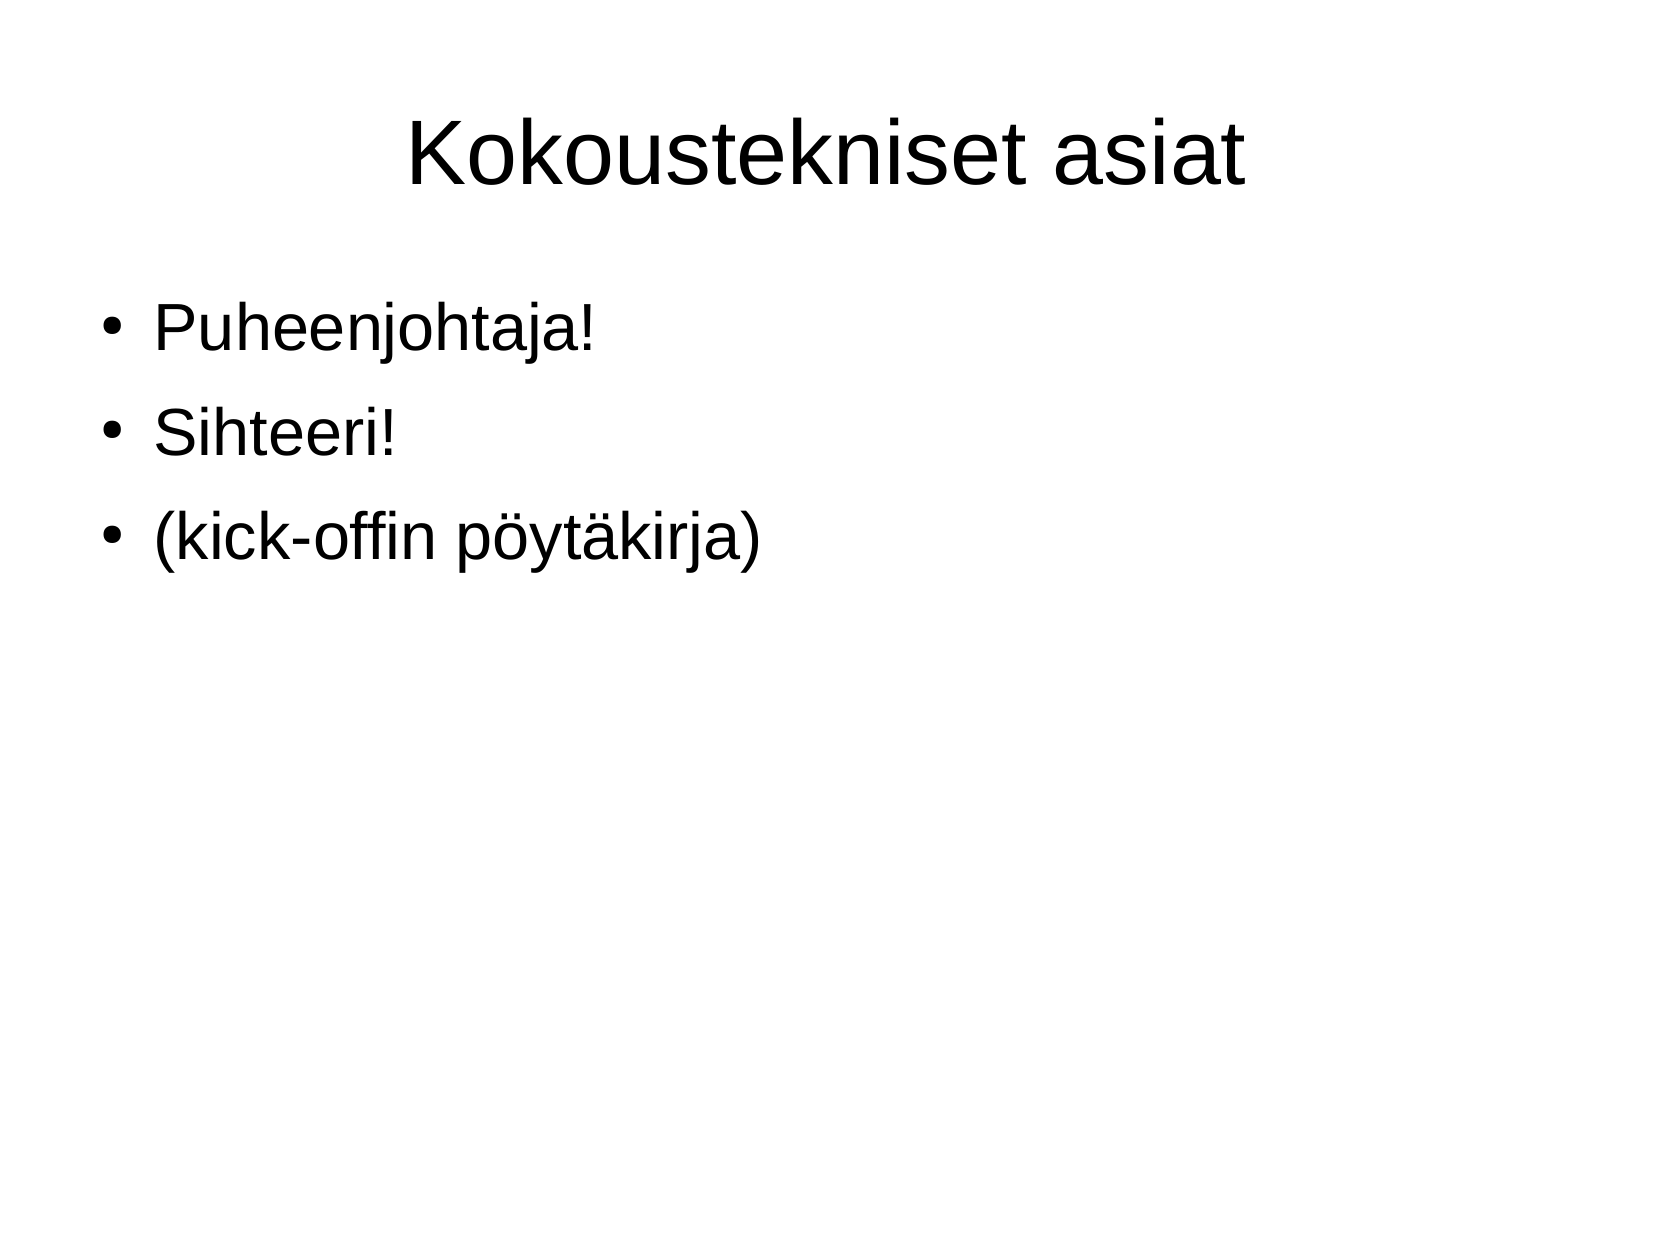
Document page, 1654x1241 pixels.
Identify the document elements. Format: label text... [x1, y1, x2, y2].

list Puheenjohtaja! Sihteeri! (kick-offin pöytäkirja) [82, 290, 1538, 1010]
title Kokoustekniset asiat [82, 49, 1571, 257]
